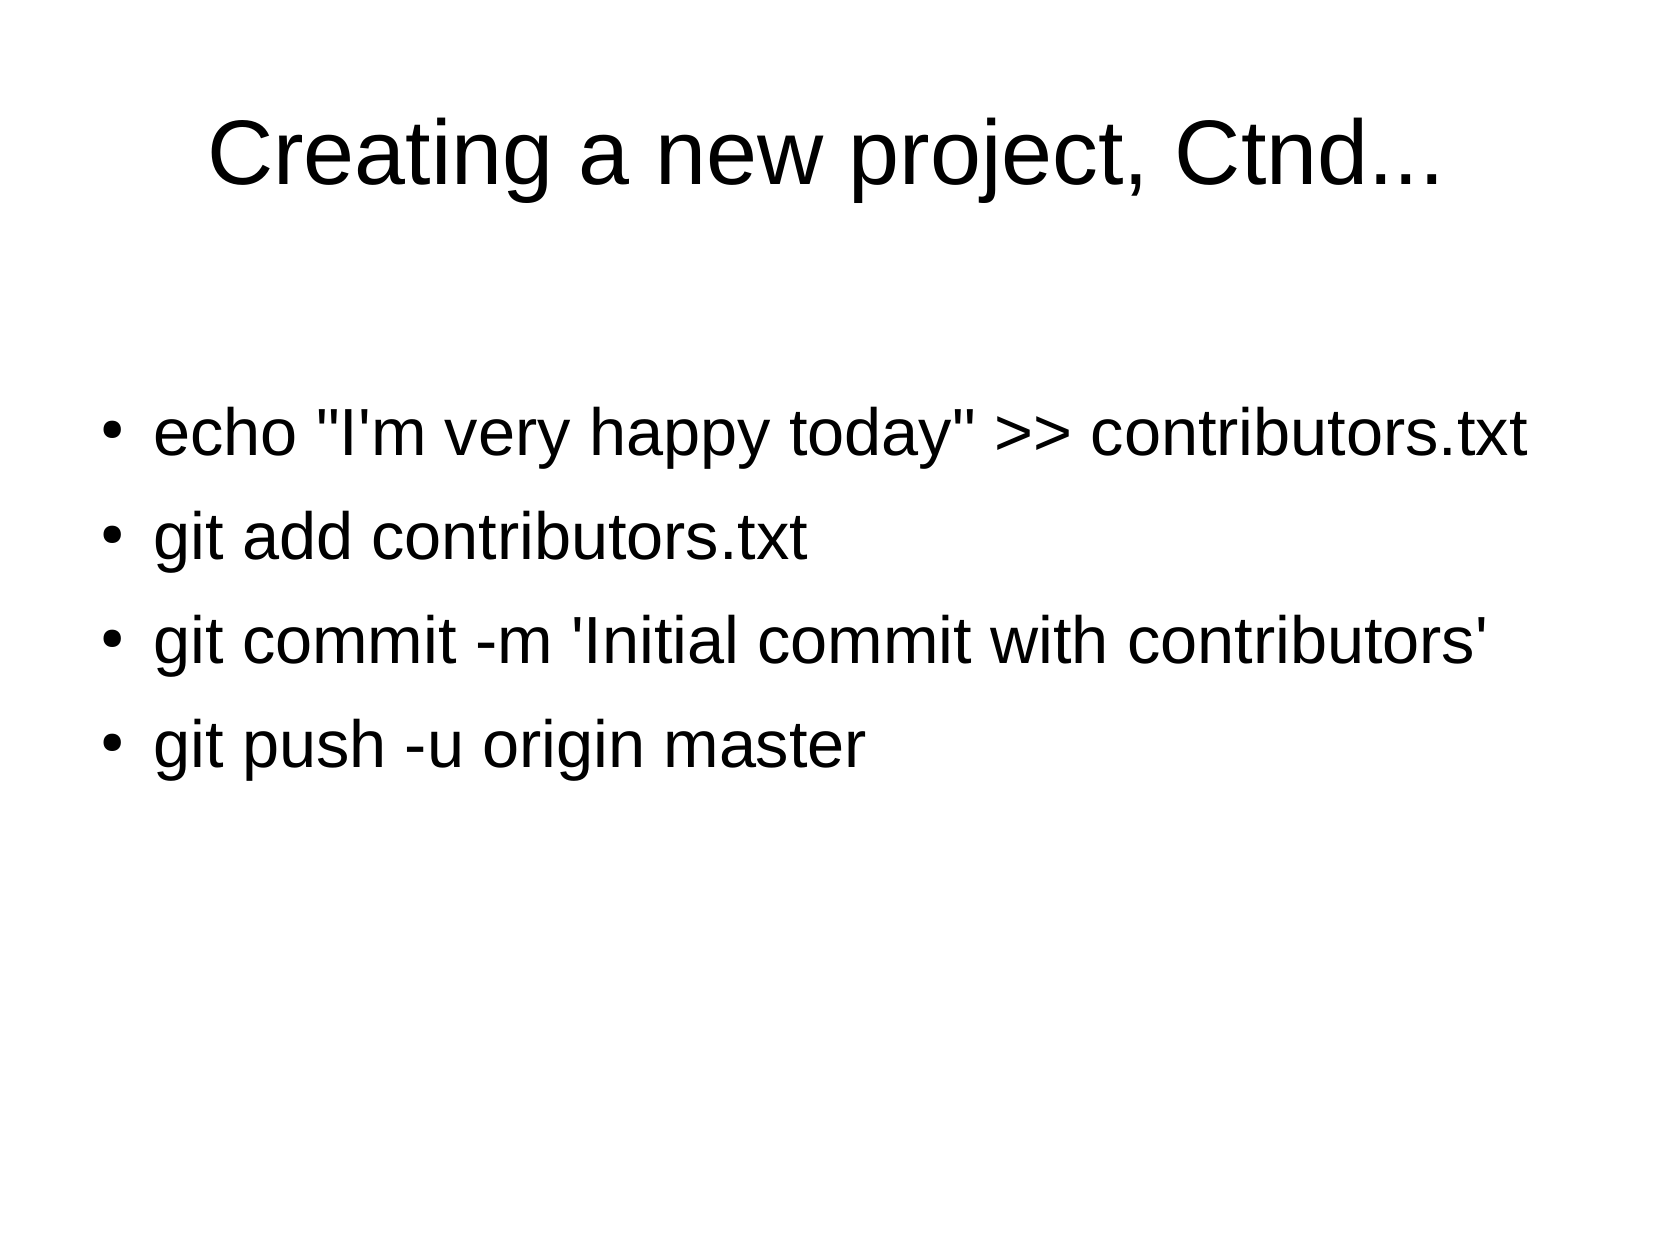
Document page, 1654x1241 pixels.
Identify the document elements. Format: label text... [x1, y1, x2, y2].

list echo "I'm very happy today" >> contributors.txt git add contributors.txt git commit -m 'Initial commit with contributors' git push -u origin master [82, 290, 1538, 1010]
title Creating a new project, Ctnd... [82, 49, 1571, 257]
